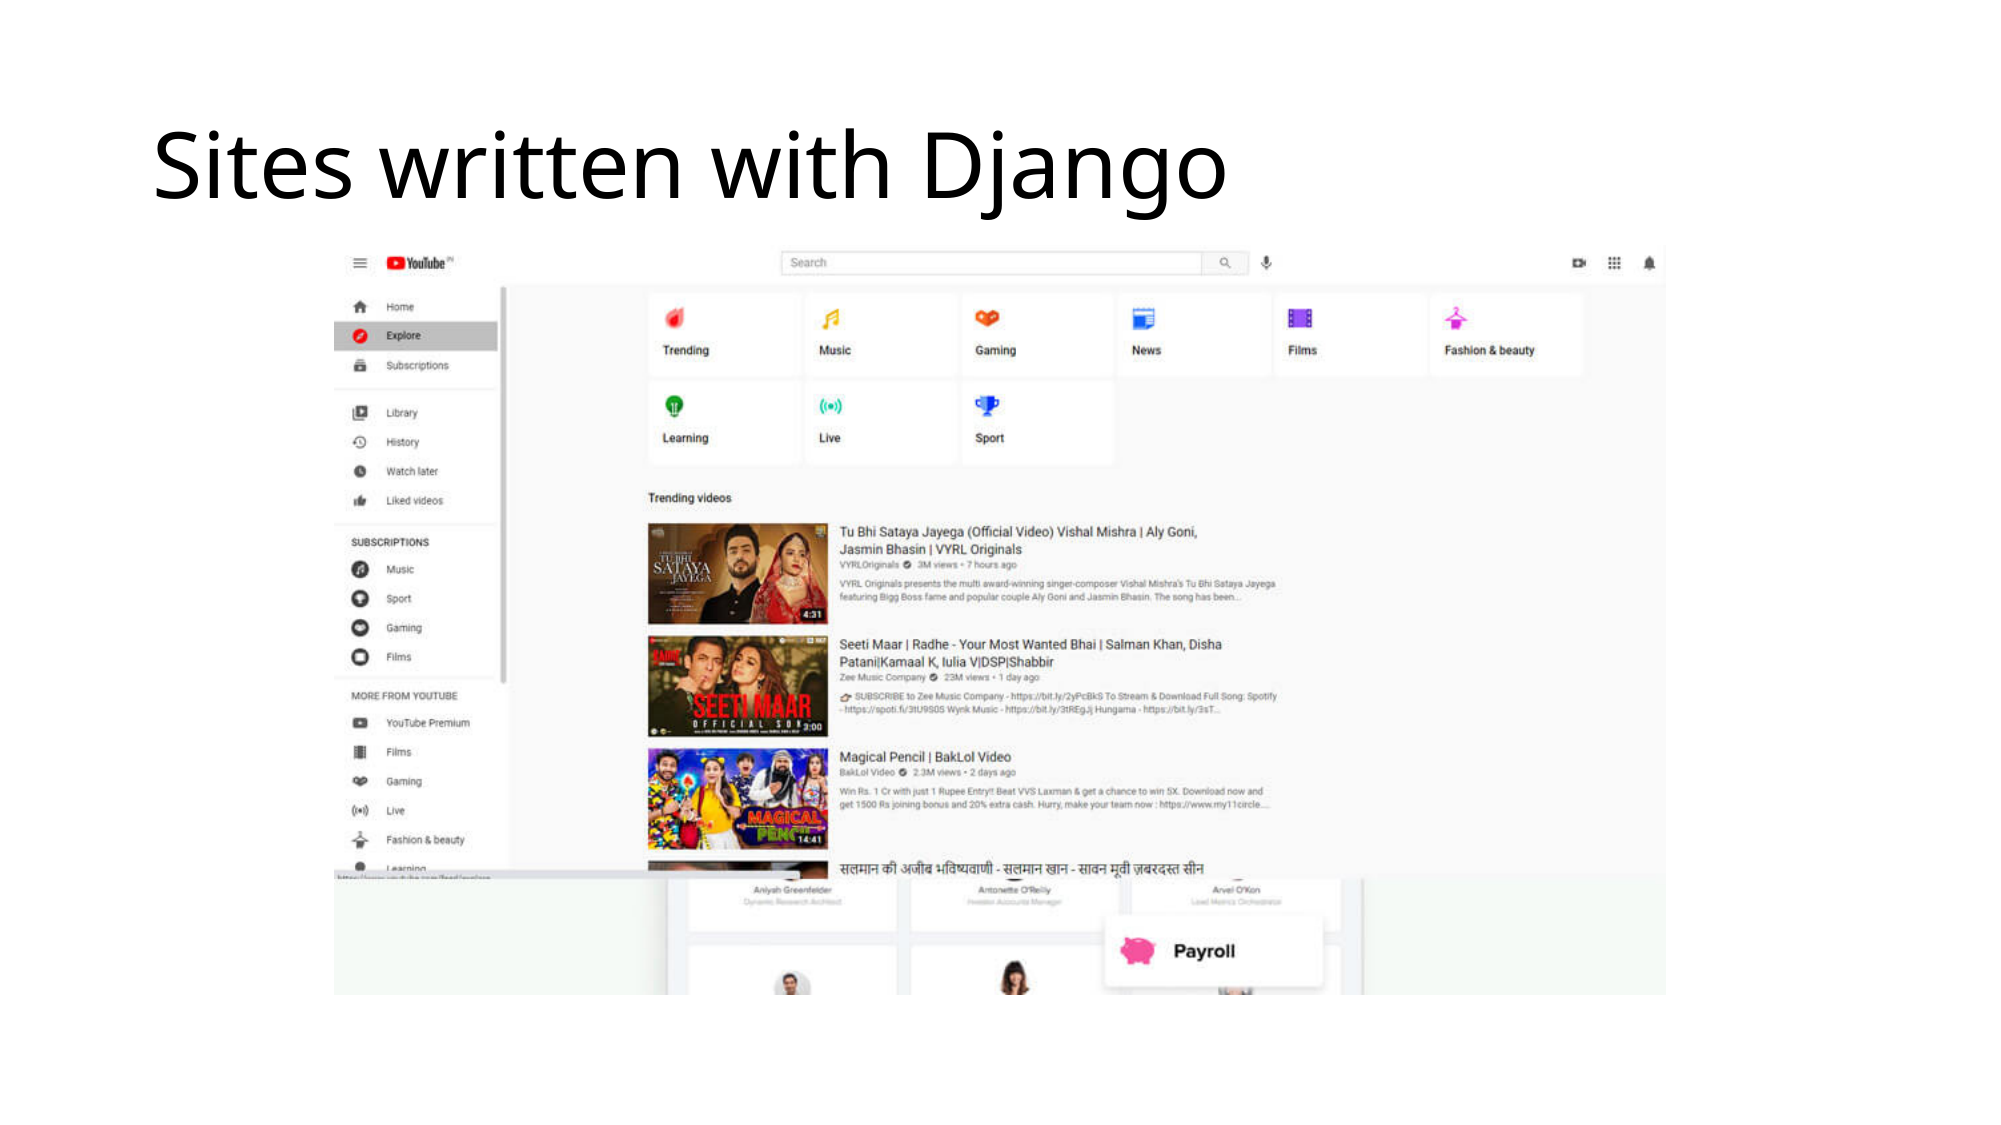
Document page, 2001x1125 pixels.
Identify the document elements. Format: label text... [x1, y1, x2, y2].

title Sites written with Django [137, 59, 1863, 278]
picture [334, 245, 1666, 995]
